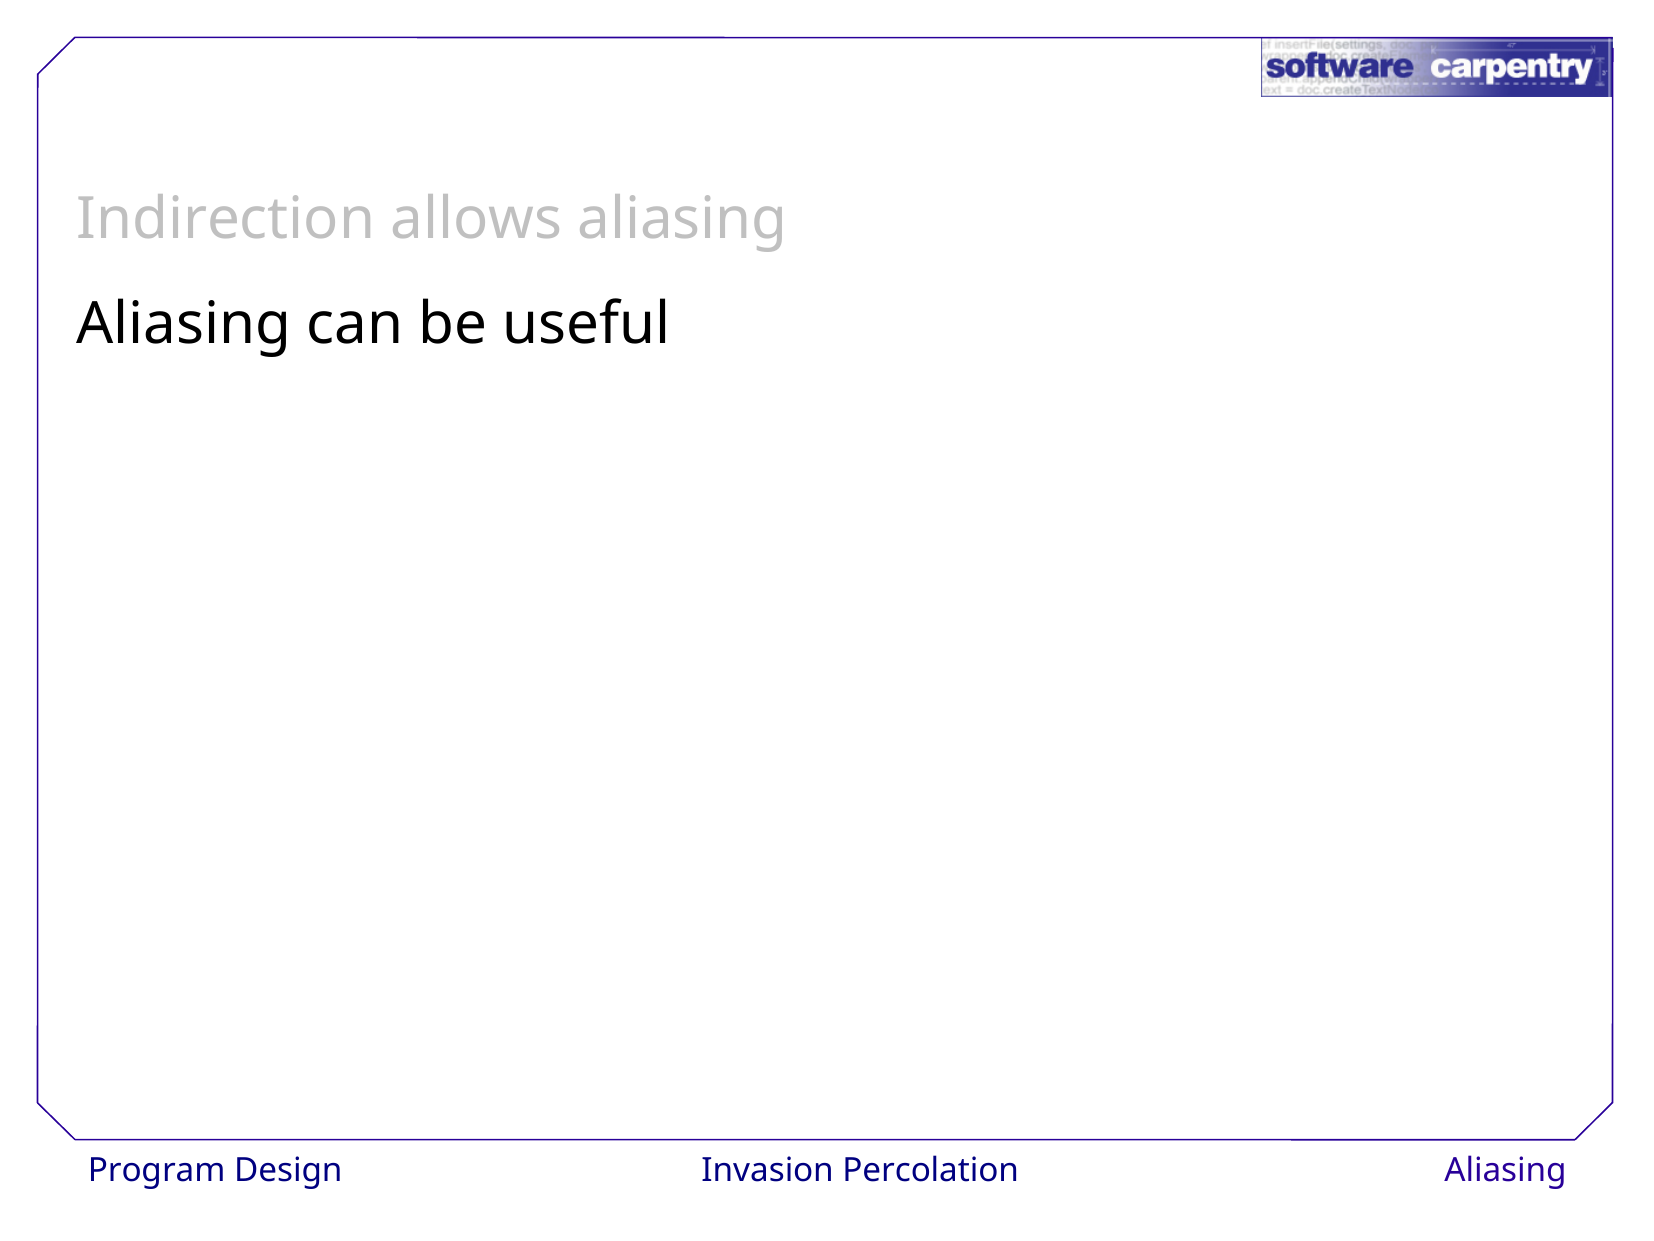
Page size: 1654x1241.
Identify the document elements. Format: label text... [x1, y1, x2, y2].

picture [1261, 39, 1613, 97]
text_box Indirection allows aliasing Aliasing can be useful [61, 137, 953, 364]
